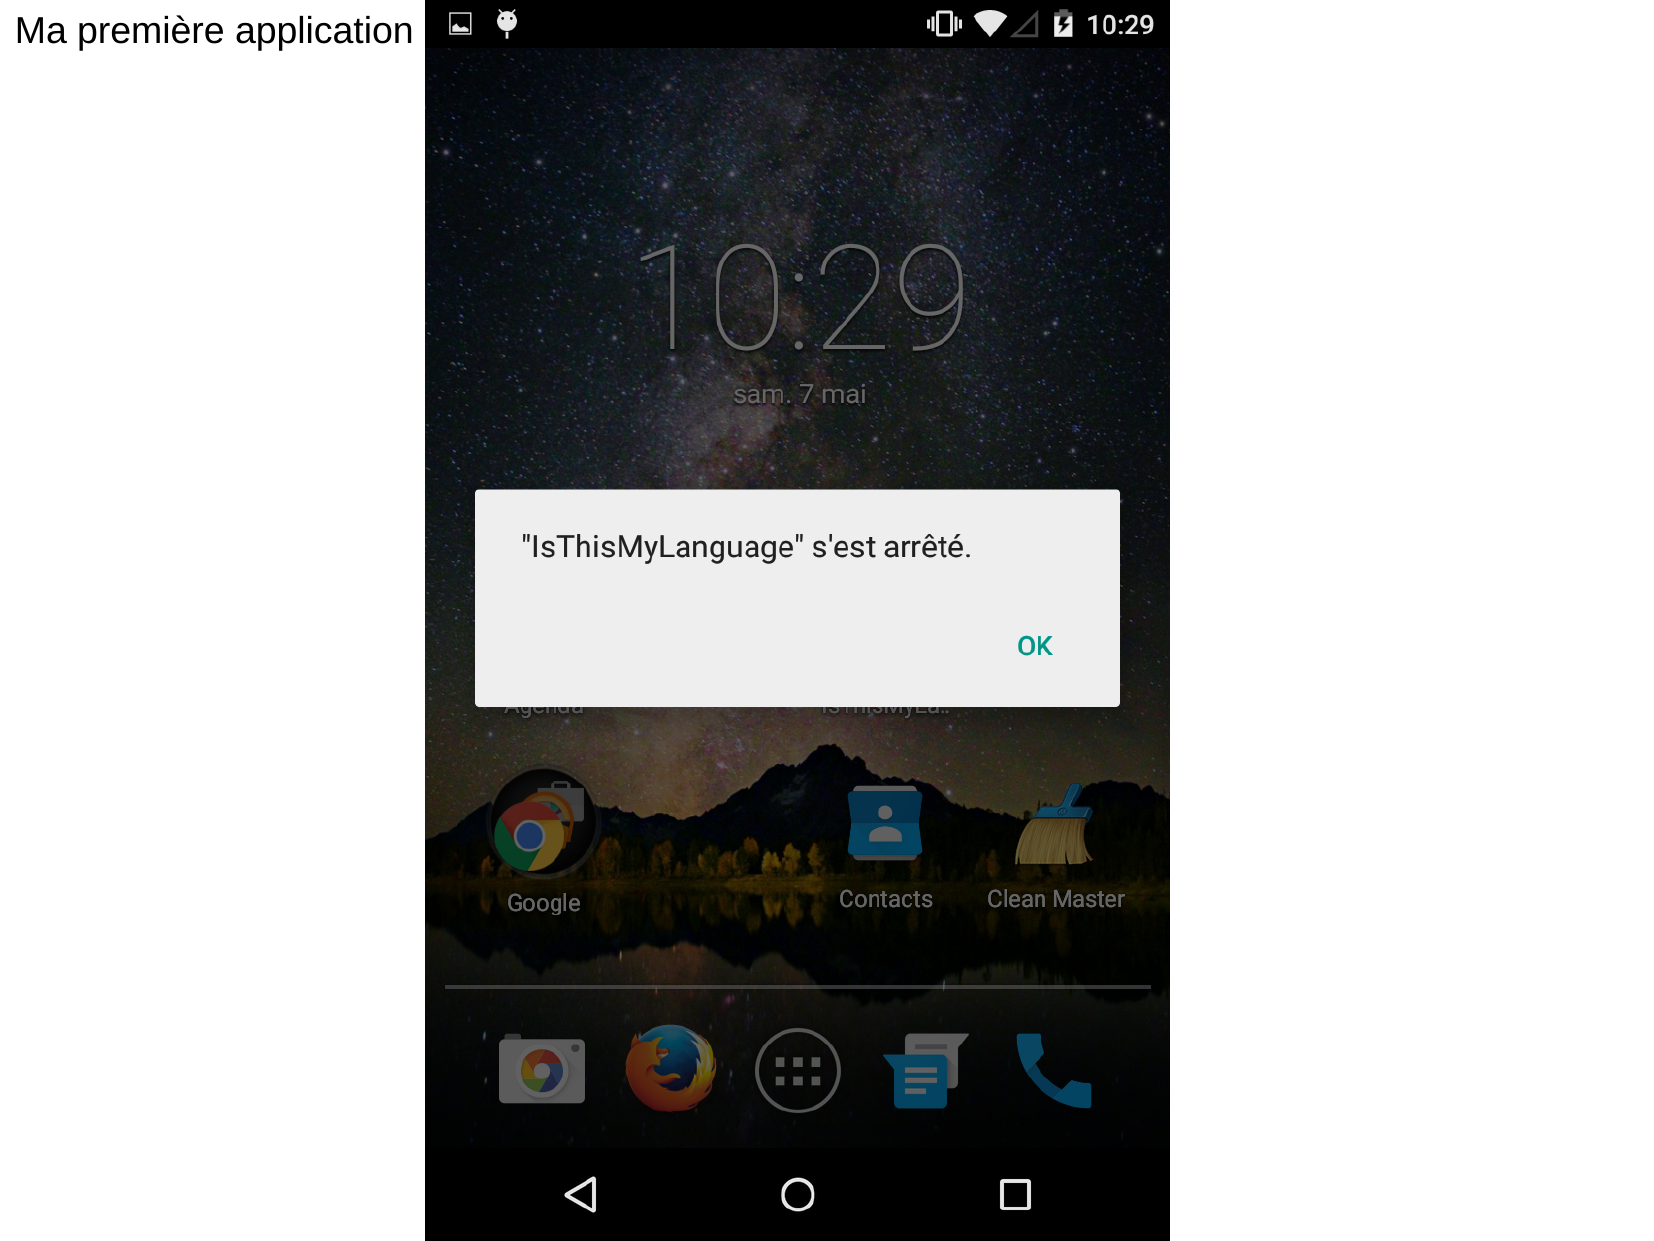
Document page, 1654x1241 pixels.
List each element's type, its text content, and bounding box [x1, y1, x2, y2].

picture [425, 0, 1170, 1241]
text_box Ma première application [0, 2, 425, 60]
